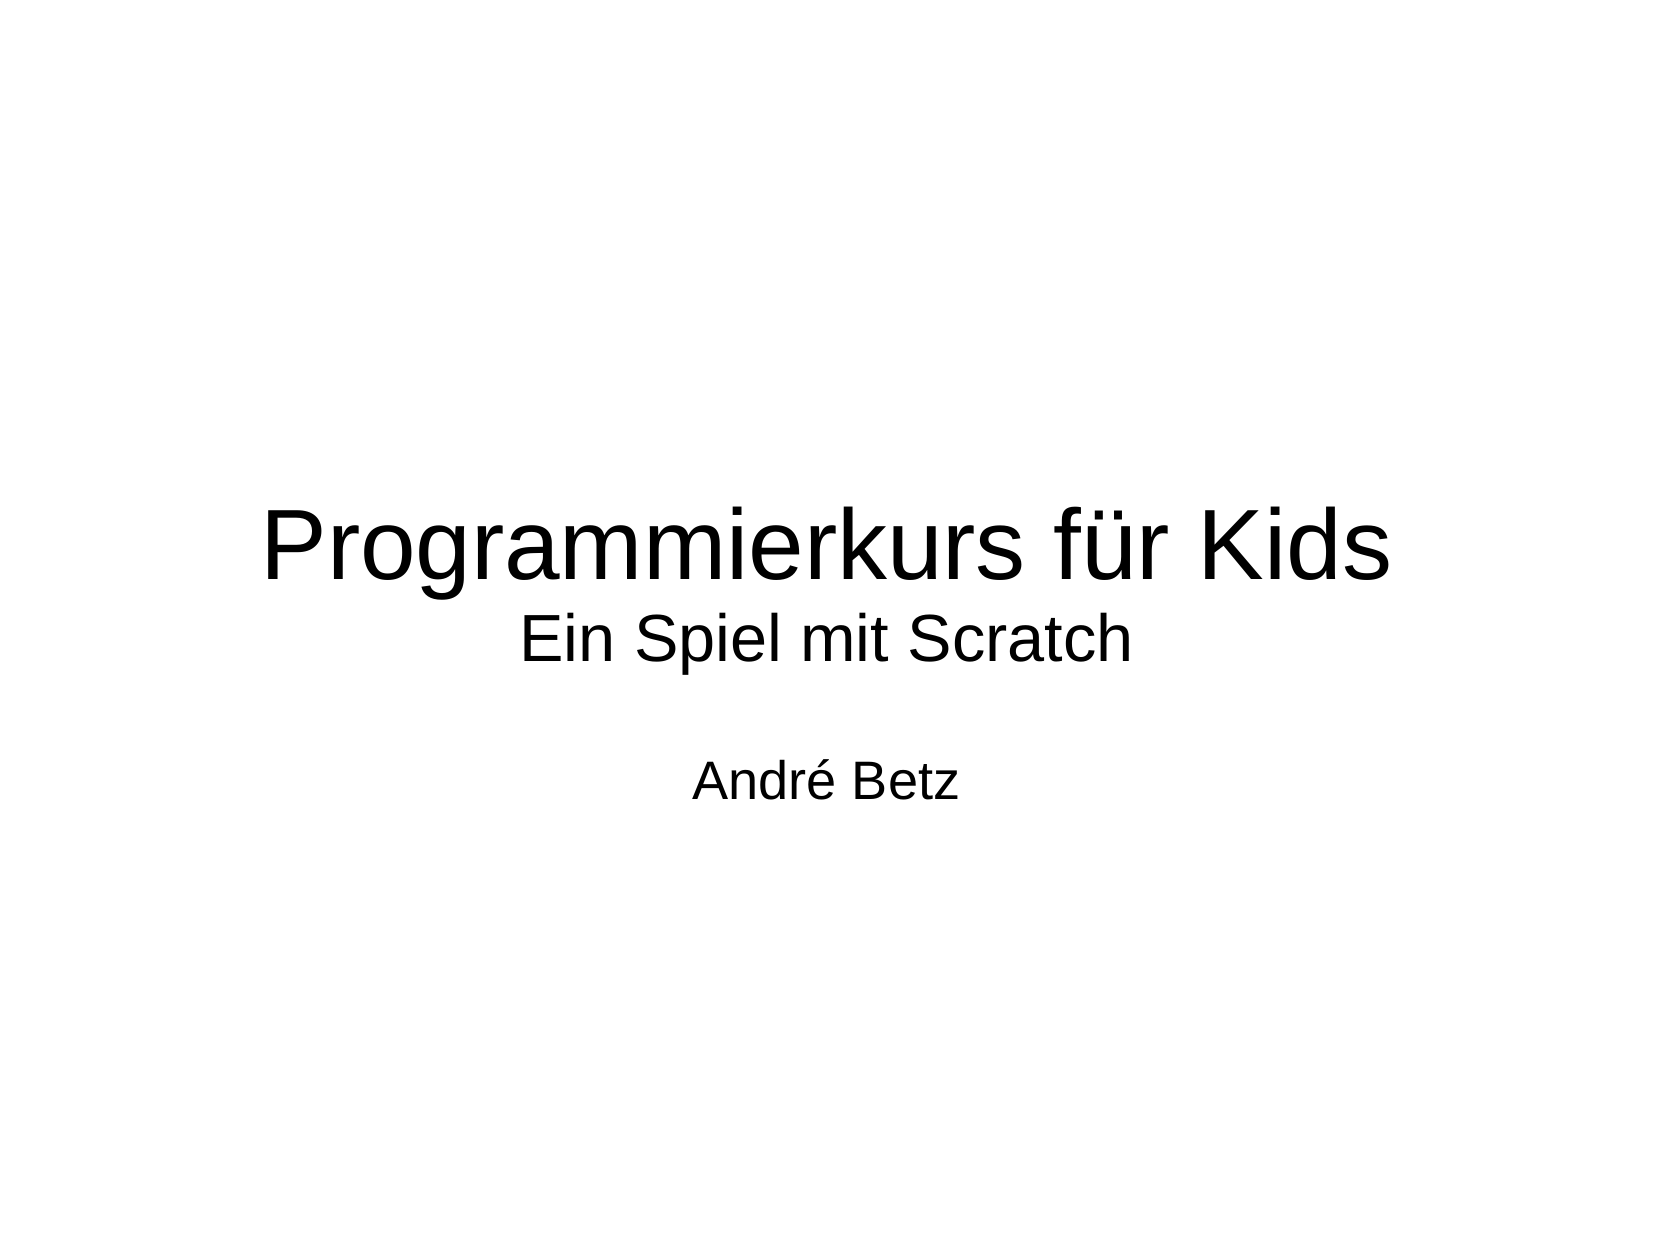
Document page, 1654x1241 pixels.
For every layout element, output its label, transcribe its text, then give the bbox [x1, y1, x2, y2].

subtitle Programmierkurs für Kids Ein Spiel mit Scratch André Betz [82, 290, 1571, 1010]
